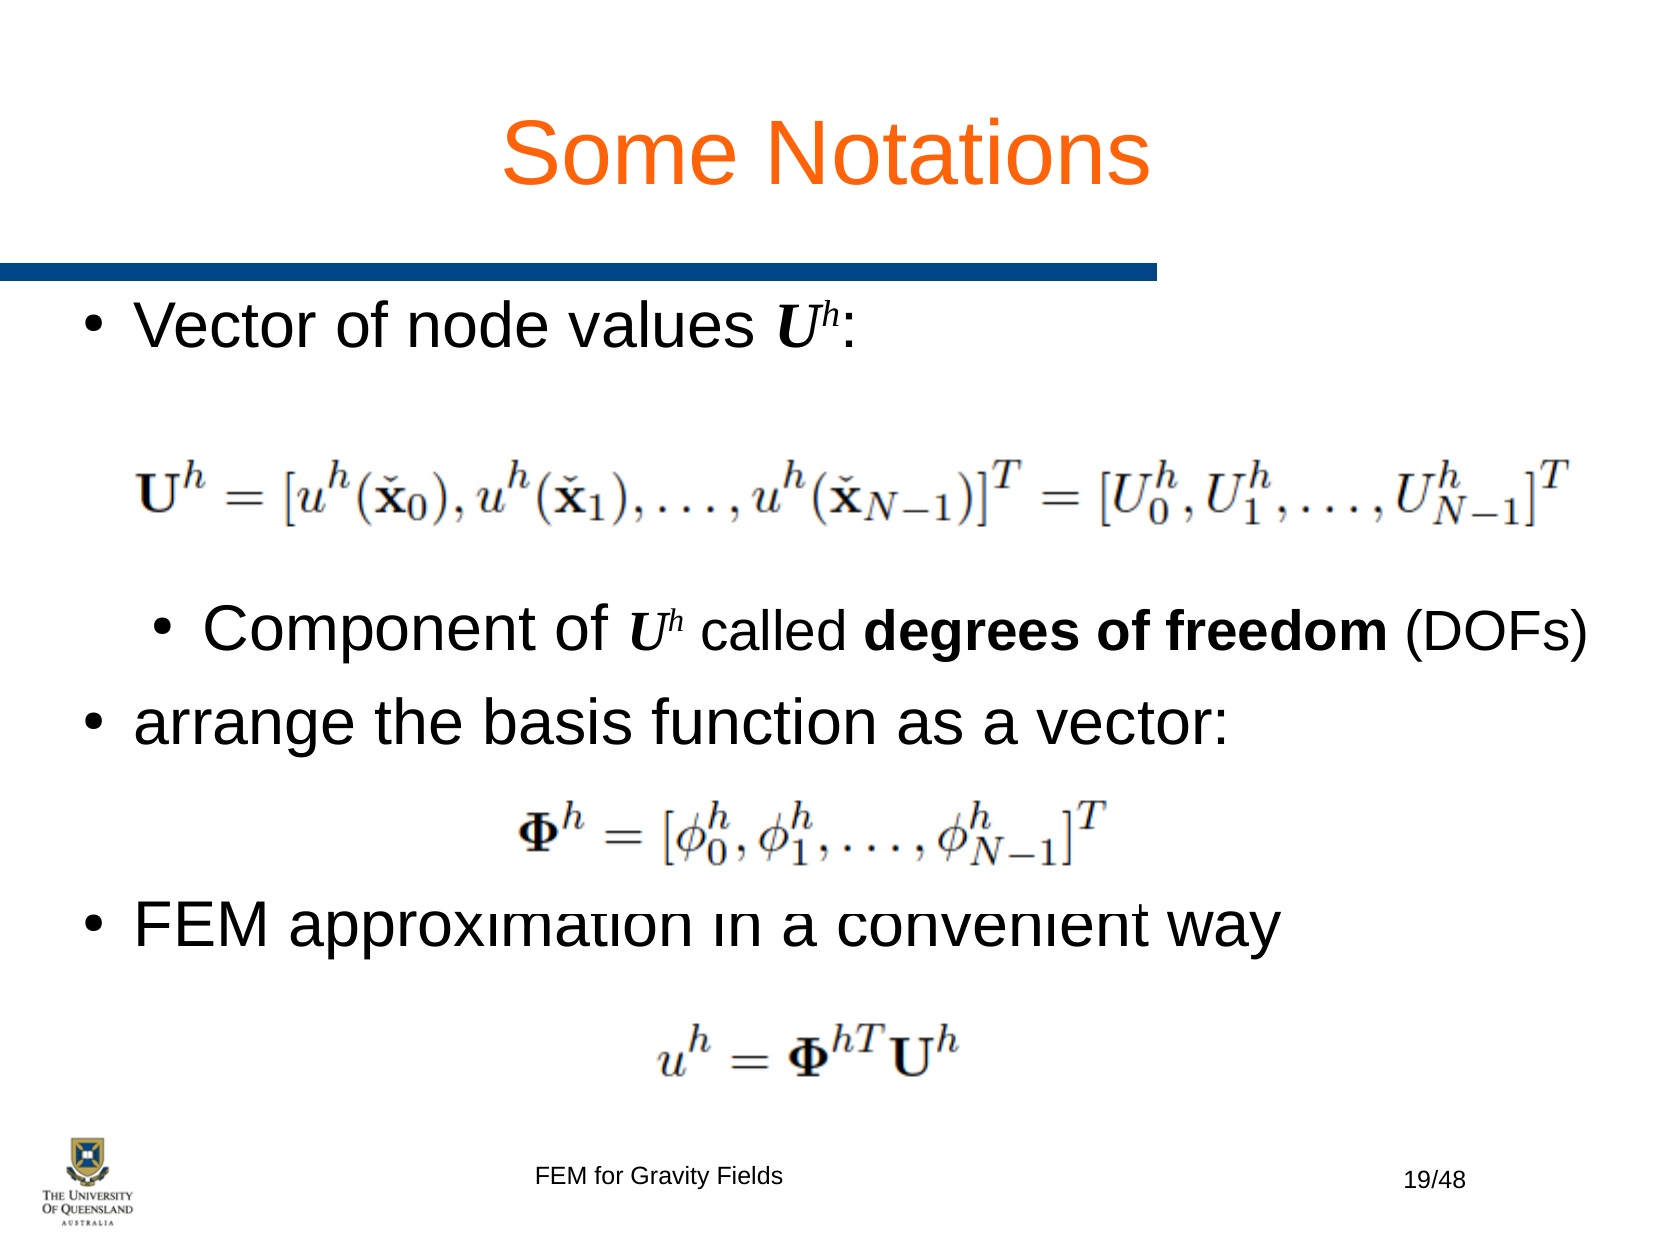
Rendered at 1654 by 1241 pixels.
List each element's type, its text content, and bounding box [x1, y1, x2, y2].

list Vector of node values Uh: Component of Uh called degrees of freedom (DOFs) arrange the basis function as a vector: FEM approximation in a convenient way [65, 288, 1620, 1008]
picture [35, 1133, 142, 1235]
picture [477, 773, 1139, 914]
picture [585, 998, 992, 1109]
picture [98, 440, 1587, 555]
title Some Notations [82, 49, 1571, 257]
